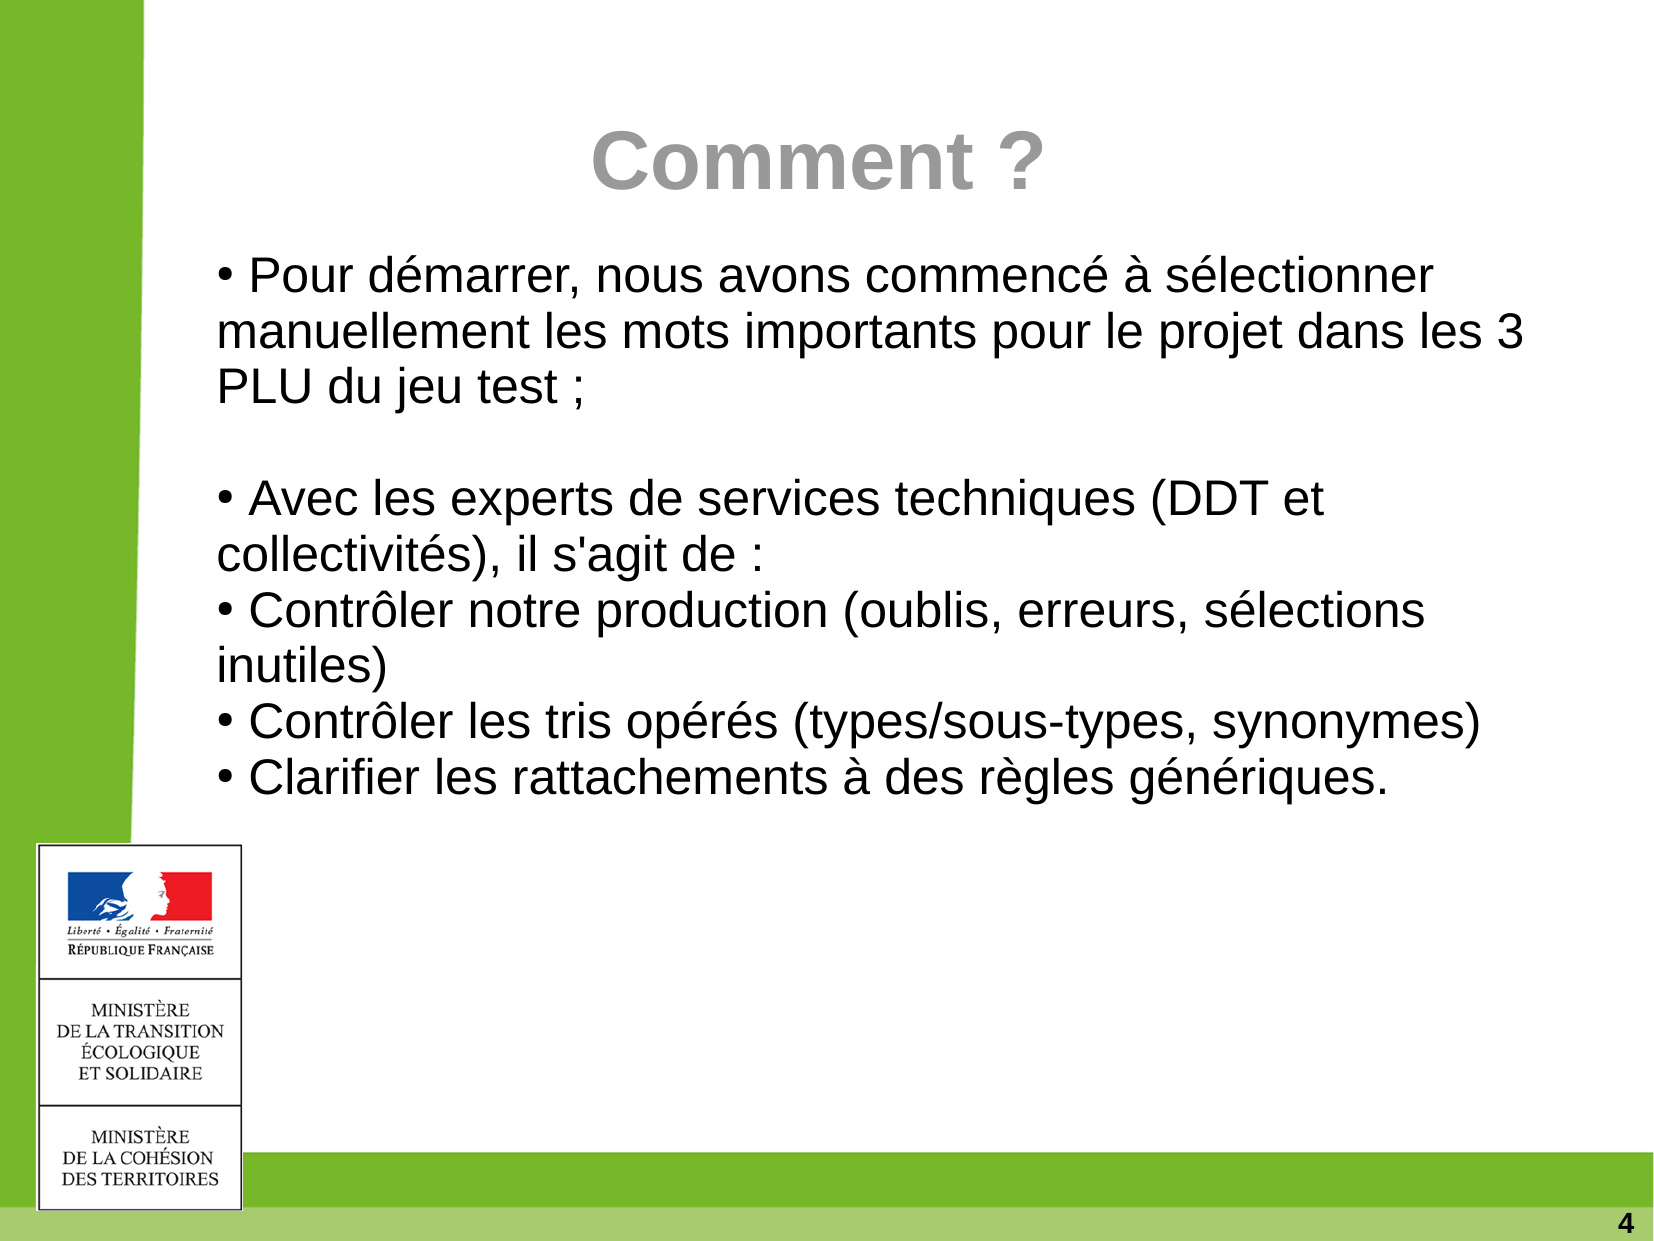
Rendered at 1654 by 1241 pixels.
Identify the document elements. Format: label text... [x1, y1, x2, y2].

title Comment ? [75, 56, 1564, 264]
picture [0, 0, 1654, 1241]
text_box Pour démarrer, nous avons commencé à sélectionner manuellement les mots importants pour le projet dans les 3 PLU du jeu test ; Avec les experts de services techniques (DDT et collectivités), il s'agit de : Contrôler notre production (oublis, erreurs, sélections inutiles) Contrôler les tris opérés (types/sous-types, synonymes) Clarifier les rattachements à des règles génériques. [201, 239, 1596, 868]
